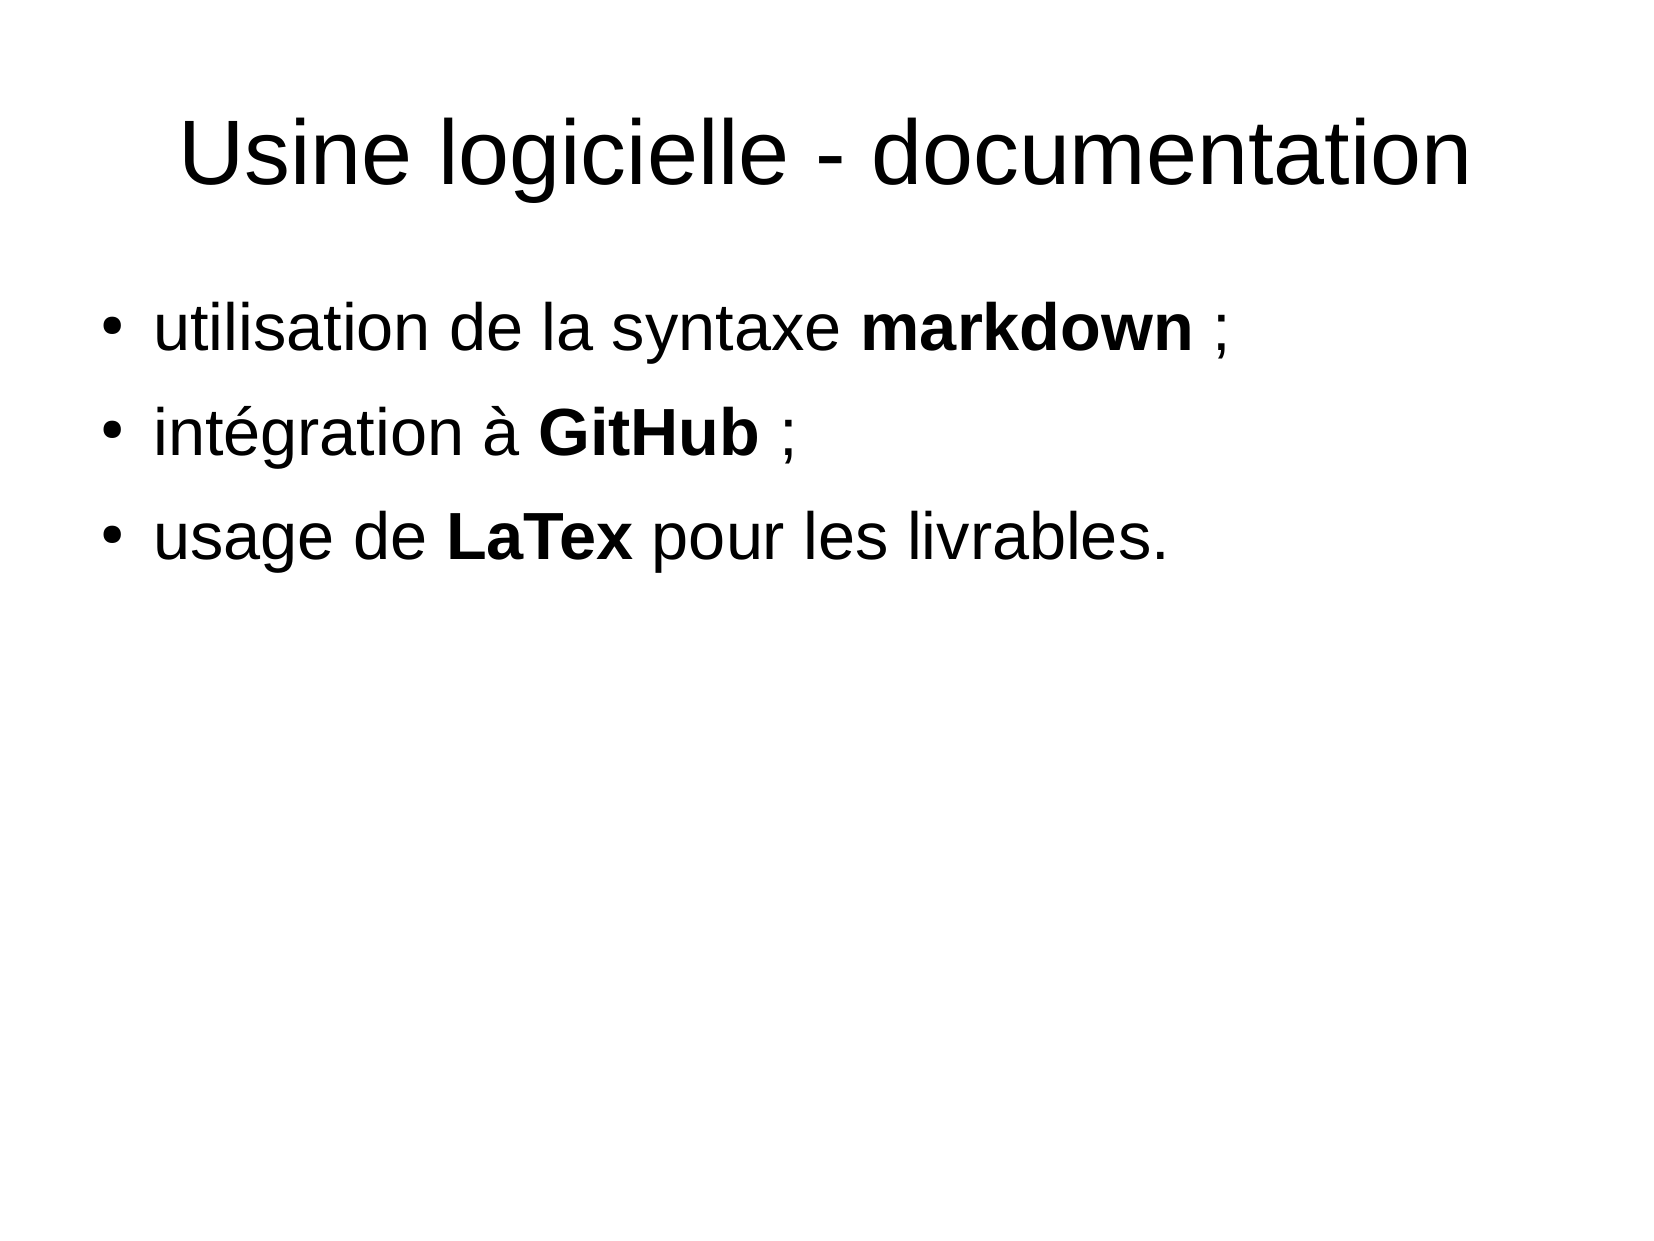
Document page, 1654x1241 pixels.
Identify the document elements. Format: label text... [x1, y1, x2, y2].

list utilisation de la syntaxe markdown ; intégration à GitHub ; usage de LaTex pour les livrables. [82, 290, 1571, 1010]
title Usine logicielle - documentation [82, 49, 1571, 257]
